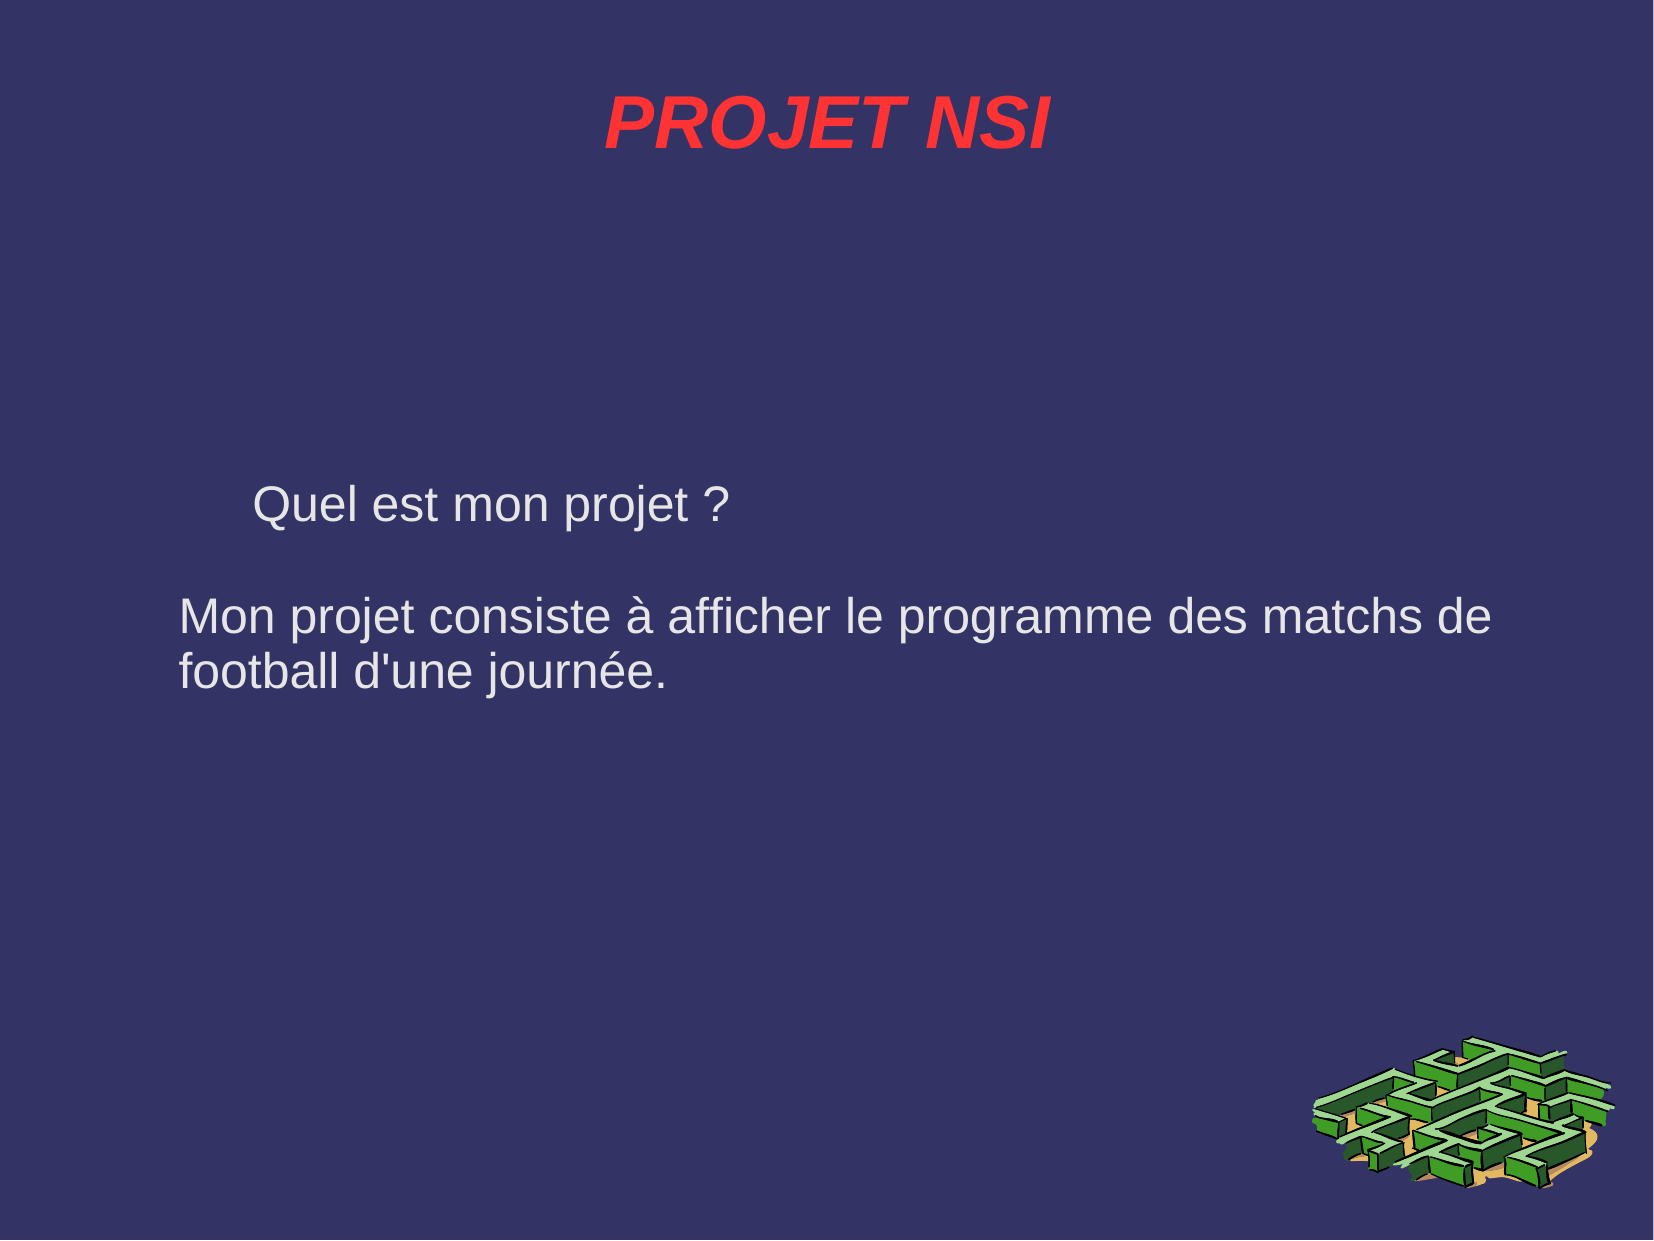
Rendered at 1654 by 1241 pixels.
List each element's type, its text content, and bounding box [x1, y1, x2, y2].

title PROJET NSI [121, 19, 1534, 227]
list Quel est mon projet ? Mon projet consiste à afficher le programme des matchs de football d'une journée. [178, 364, 1570, 1147]
